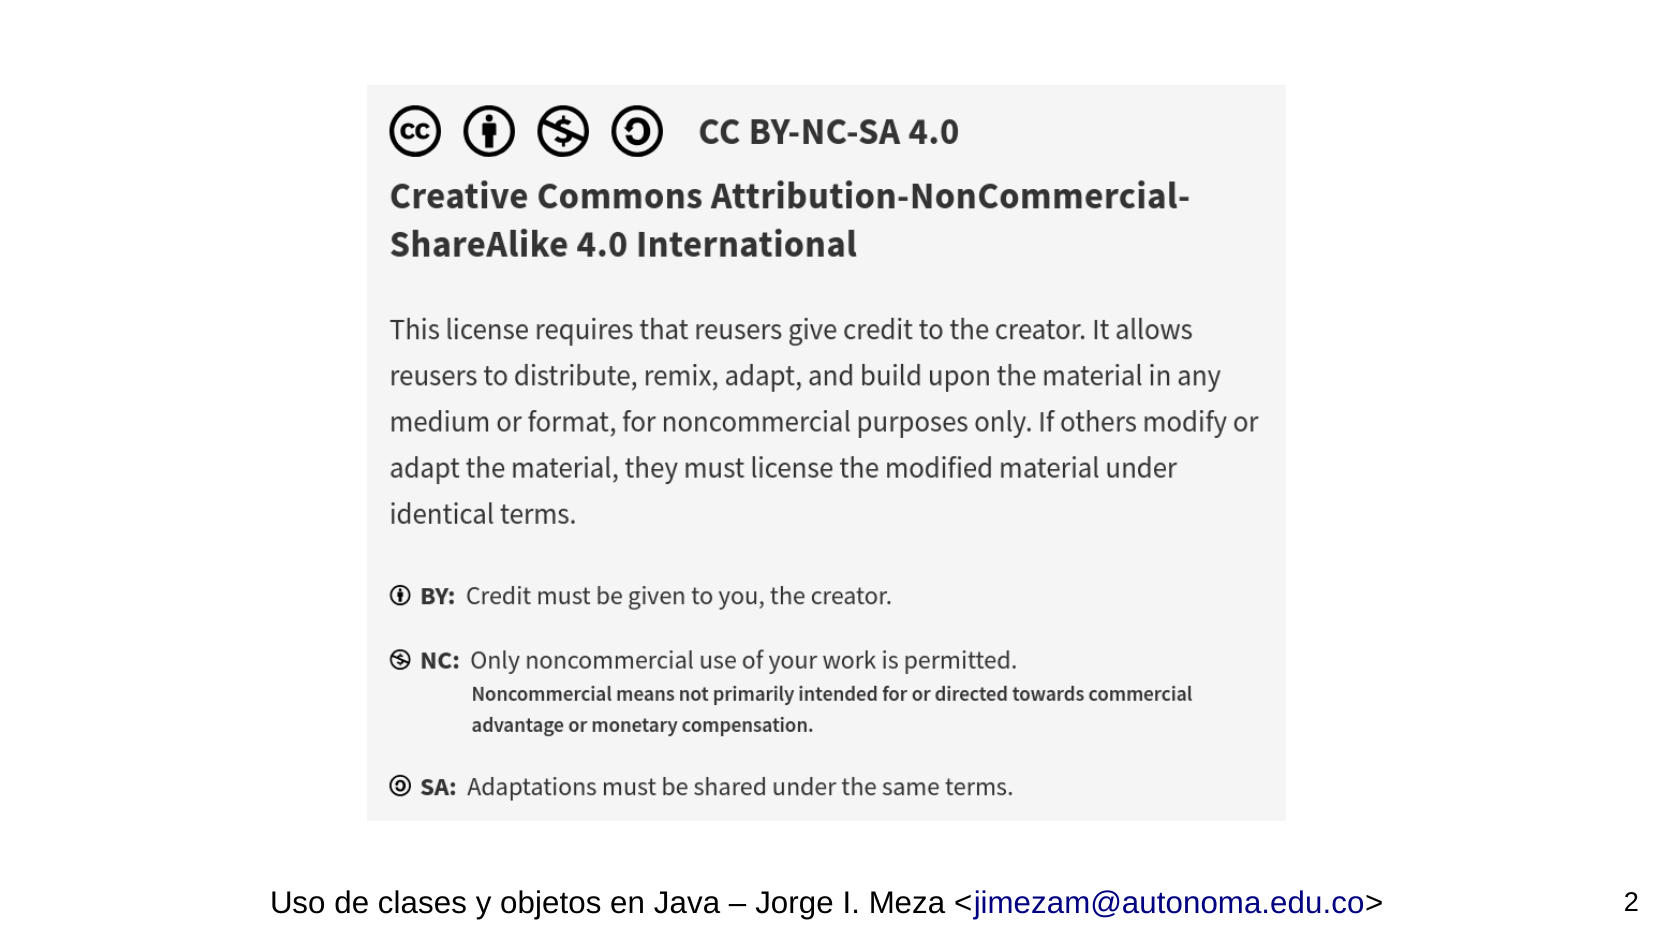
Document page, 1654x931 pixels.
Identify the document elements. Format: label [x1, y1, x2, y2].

picture [367, 85, 1286, 821]
